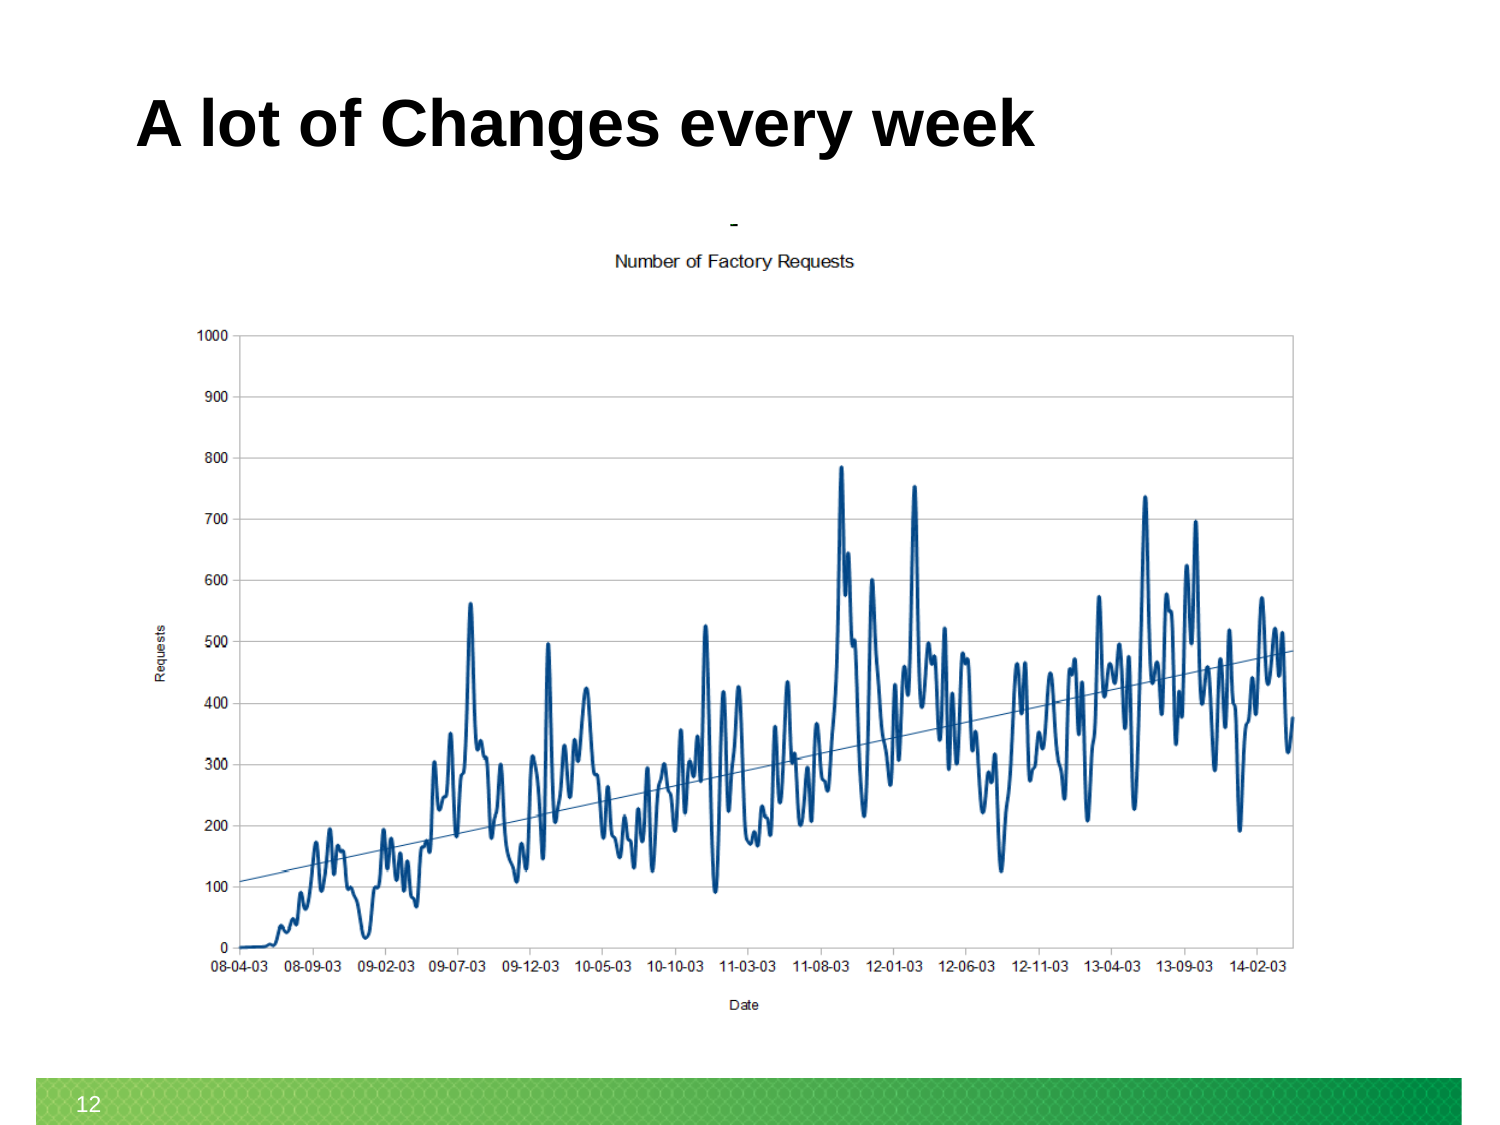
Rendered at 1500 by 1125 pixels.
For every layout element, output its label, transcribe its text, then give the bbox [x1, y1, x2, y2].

title A lot of Changes every week [135, 41, 1372, 204]
picture [131, 224, 1336, 1012]
picture [36, 1078, 1462, 1125]
